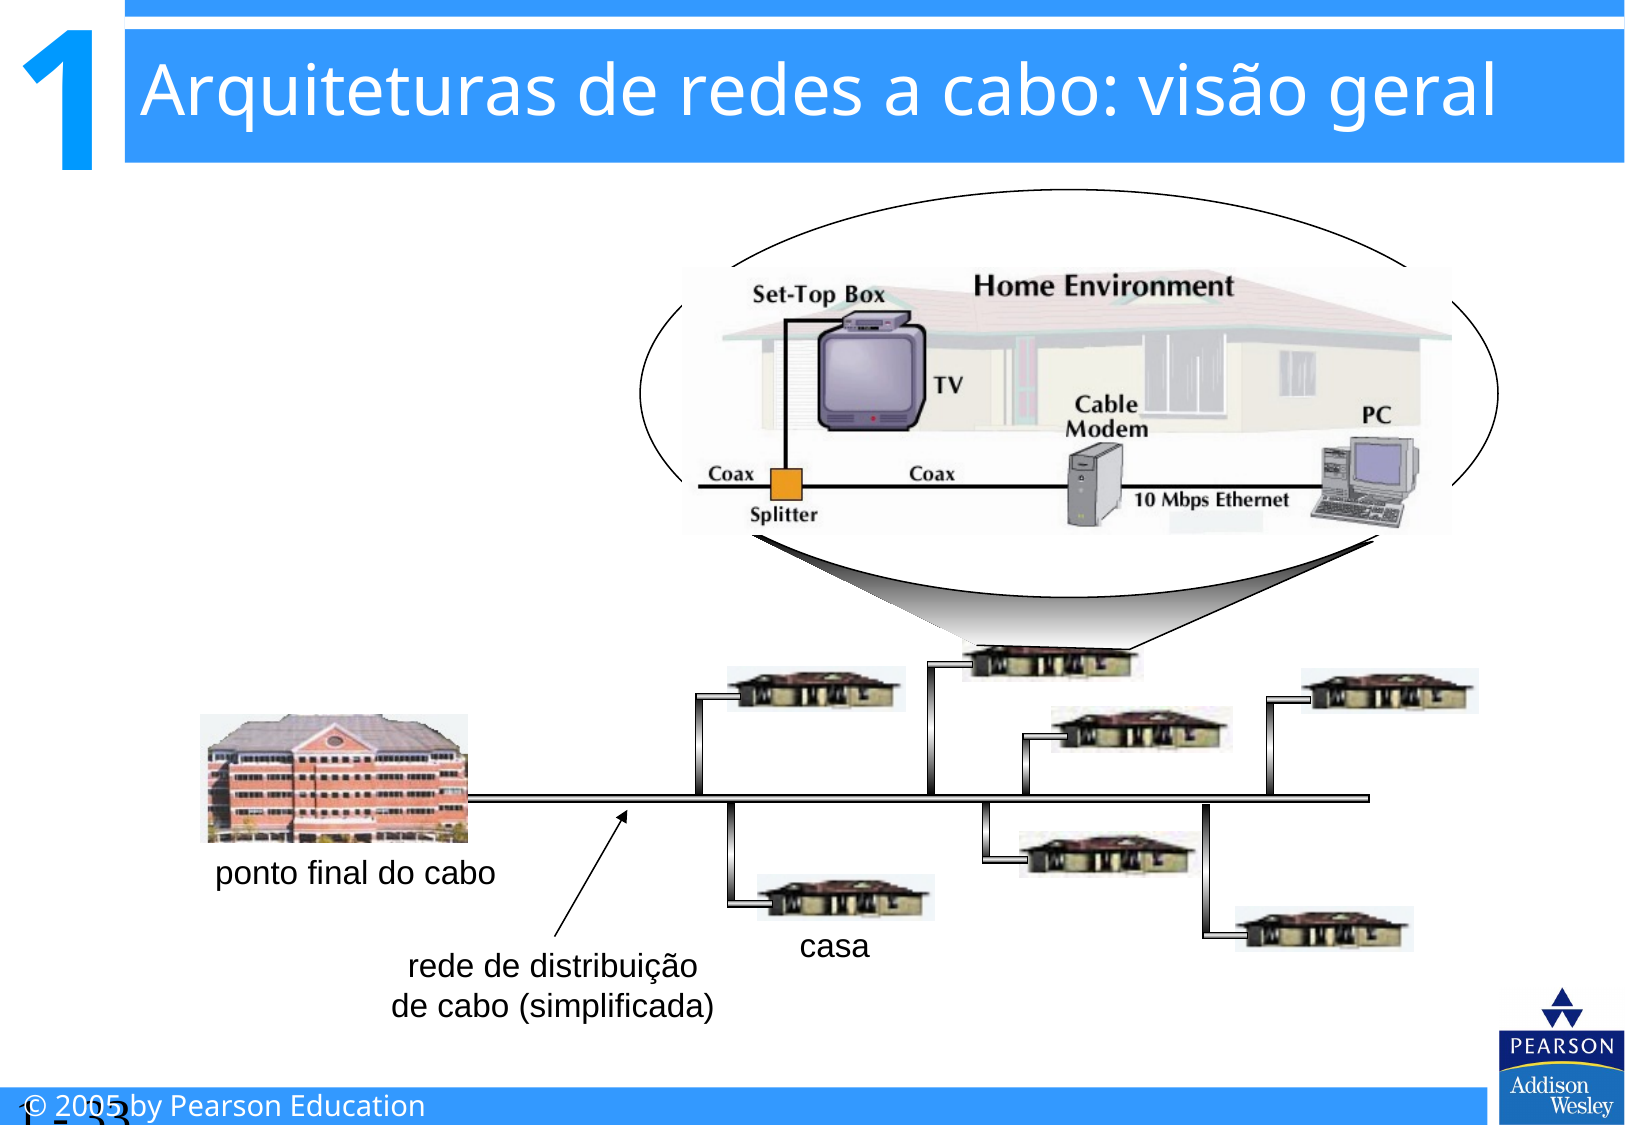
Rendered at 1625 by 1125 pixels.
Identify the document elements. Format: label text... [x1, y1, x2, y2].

text_box rede de distribuição de cabo (simplificada) [376, 936, 731, 1033]
picture [1051, 706, 1233, 753]
picture [1499, 987, 1625, 1125]
picture [1235, 906, 1414, 952]
text_box [727, 803, 773, 907]
text_box [1452, 301, 1498, 486]
picture [1301, 668, 1479, 714]
text_box Arquiteturas de redes a cabo: visão geral [125, 37, 1625, 138]
picture [200, 714, 468, 843]
picture [682, 267, 1452, 535]
picture [727, 666, 906, 712]
text_box [1202, 804, 1248, 939]
text_box [732, 189, 1406, 267]
text_box casa [784, 916, 886, 972]
text_box [468, 661, 1369, 864]
text_box [640, 305, 682, 482]
text_box [752, 535, 1378, 650]
text_box ponto final do cabo [200, 843, 512, 899]
picture [962, 639, 1144, 682]
picture [1019, 831, 1201, 878]
picture [757, 874, 935, 921]
